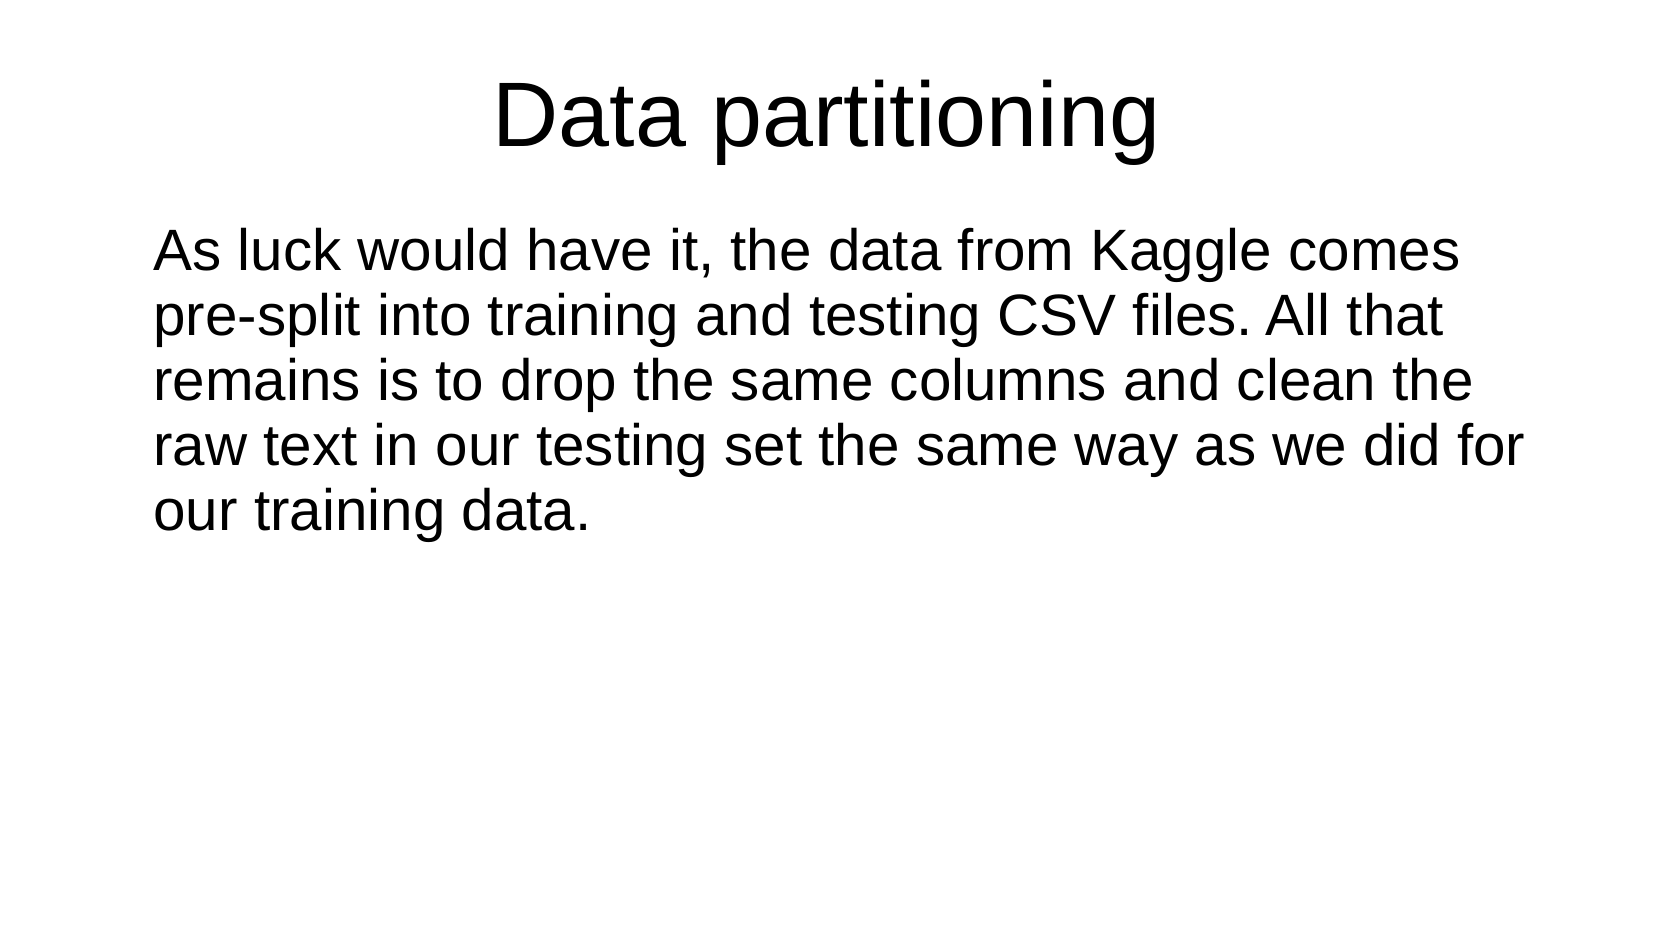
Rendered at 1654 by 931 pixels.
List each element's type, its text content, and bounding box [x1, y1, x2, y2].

title Data partitioning [82, 37, 1571, 193]
list As luck would have it, the data from Kaggle comes pre-split into training and testing CSV files. All that remains is to drop the same columns and clean the raw text in our testing set the same way as we did for our training data. [82, 217, 1571, 758]
